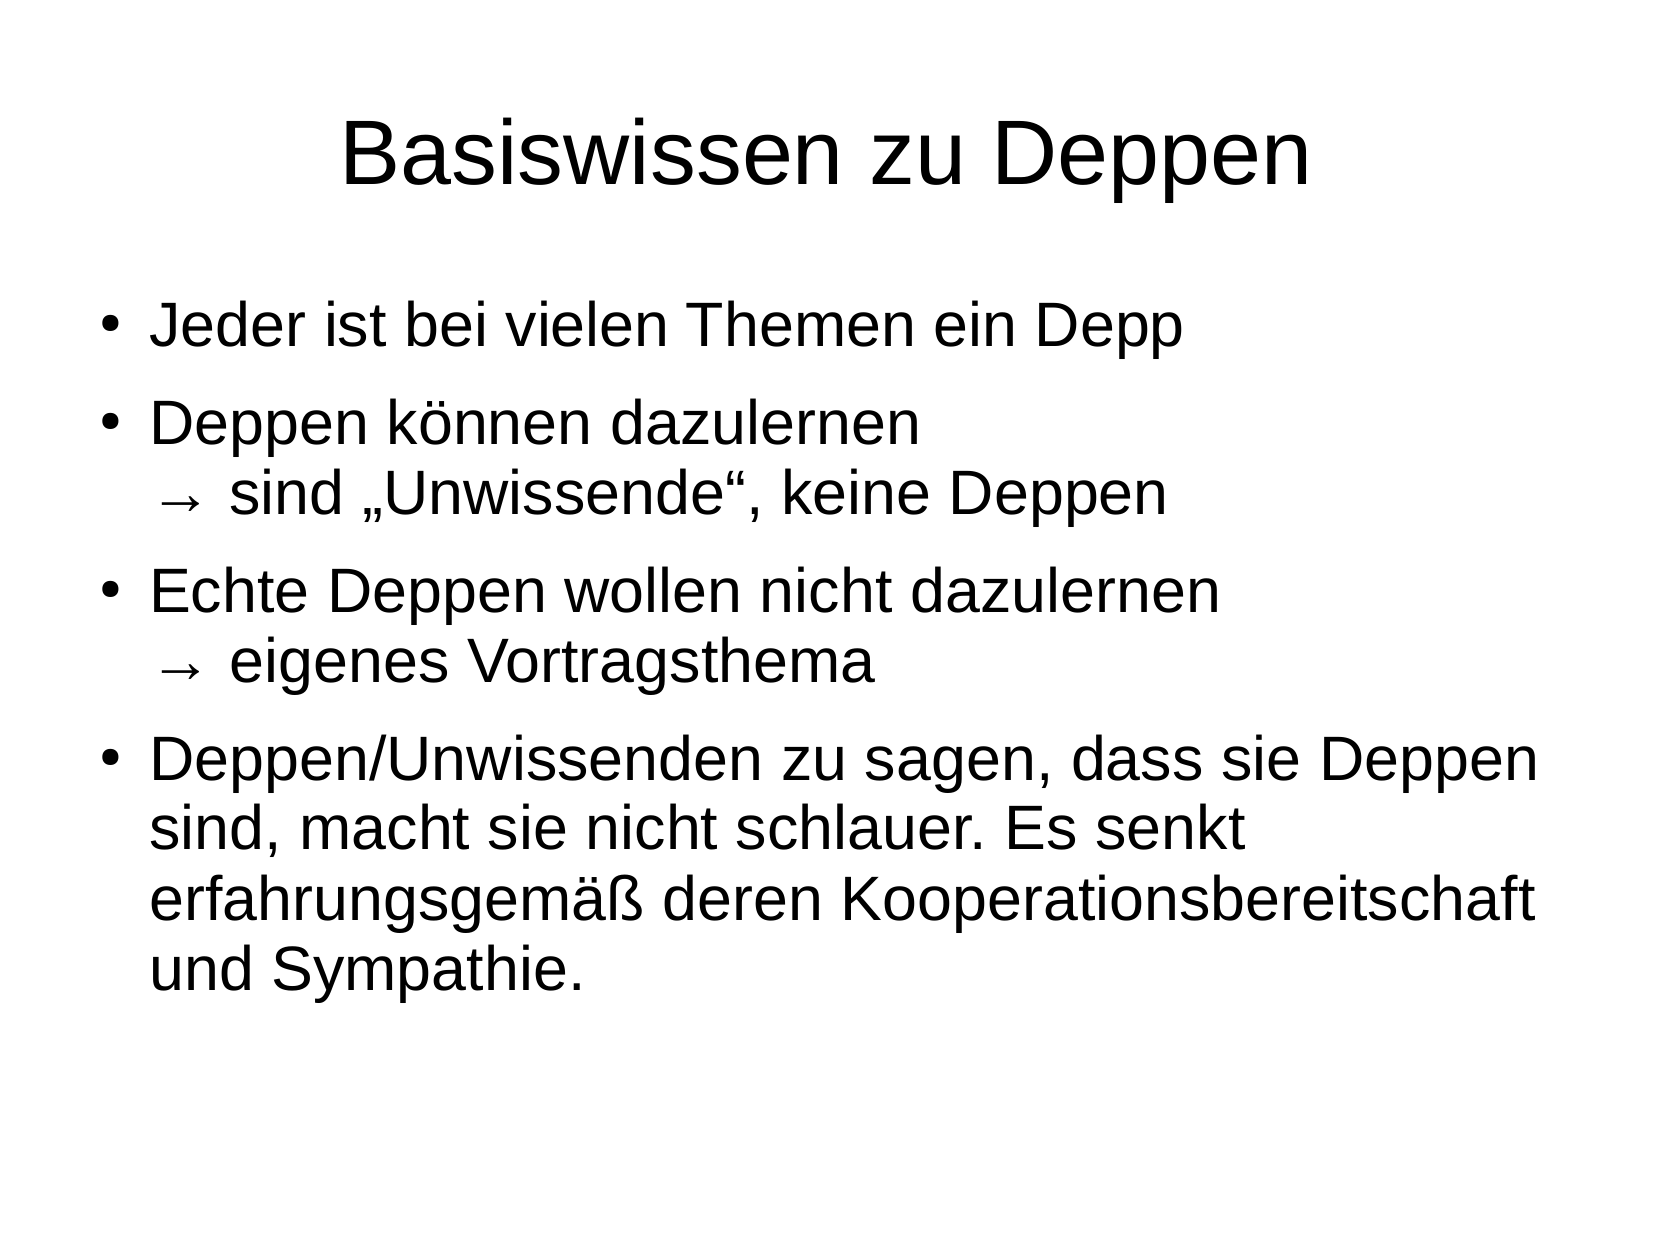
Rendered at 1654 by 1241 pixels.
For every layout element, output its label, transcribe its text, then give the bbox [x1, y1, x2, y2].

title Basiswissen zu Deppen [82, 49, 1571, 257]
list Jeder ist bei vielen Themen ein Depp Deppen können dazulernen → sind „Unwissende“, keine Deppen Echte Deppen wollen nicht dazulernen → eigenes Vortragsthema Deppen/Unwissenden zu sagen, dass sie Deppen sind, macht sie nicht schlauer. Es senkt erfahrungsgemäß deren Kooperationsbereitschaft und Sympathie. [82, 290, 1571, 1010]
